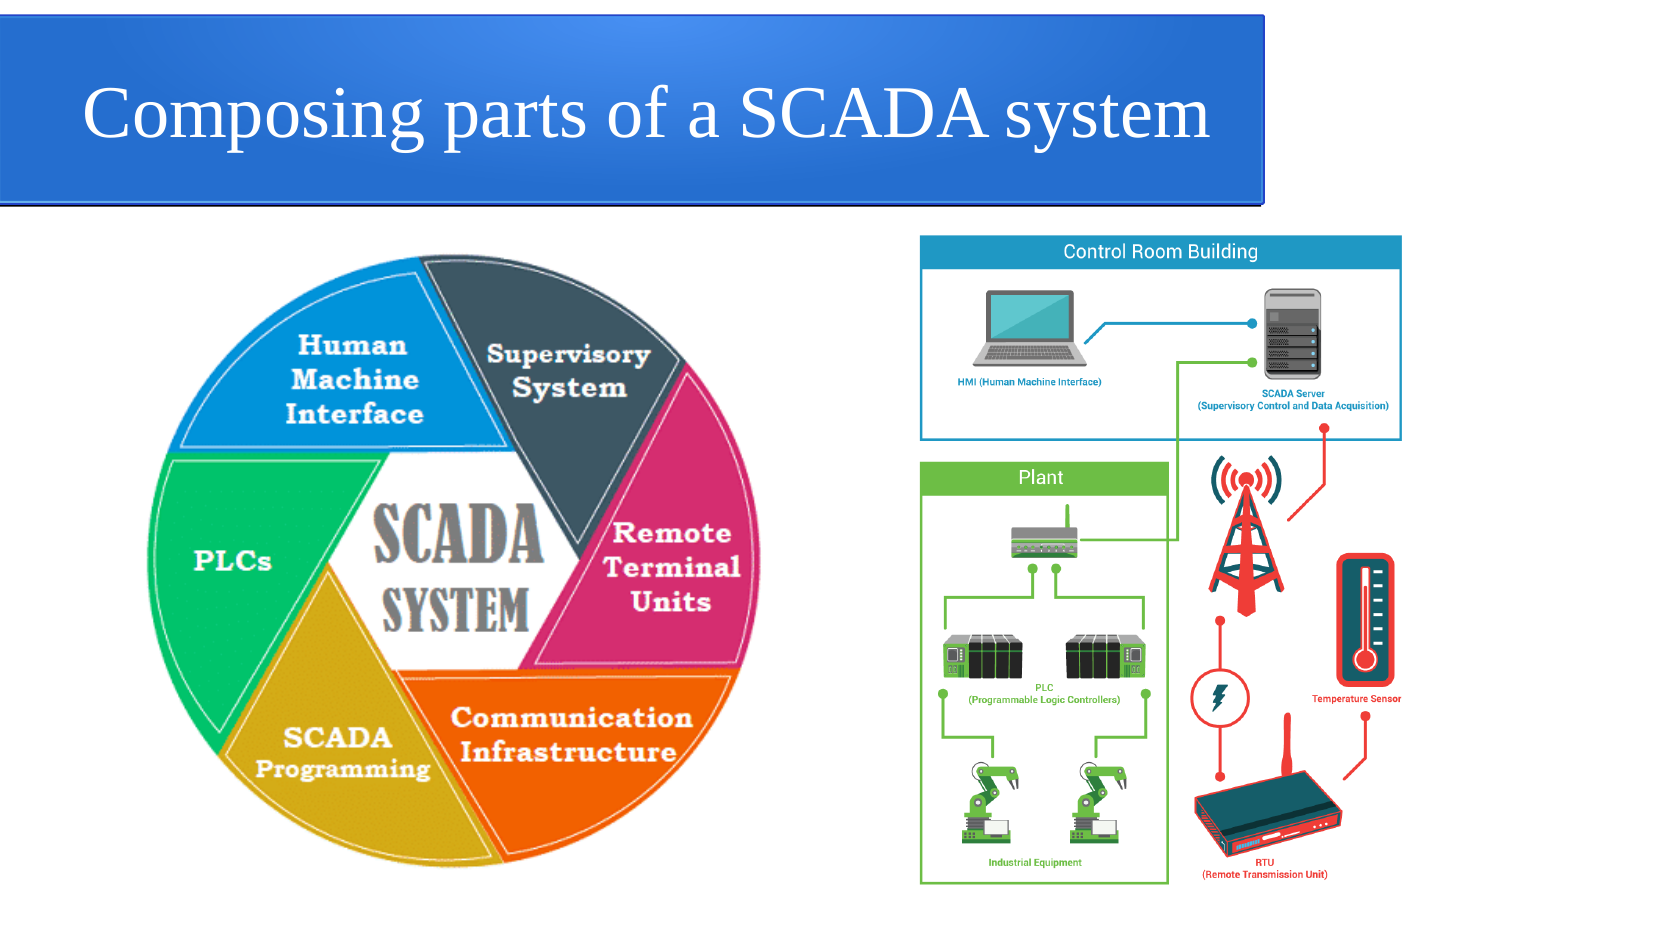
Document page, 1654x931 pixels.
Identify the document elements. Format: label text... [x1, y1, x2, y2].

picture [909, 221, 1412, 898]
picture [141, 247, 767, 873]
title Composing parts of a SCADA system [82, 35, 1235, 189]
